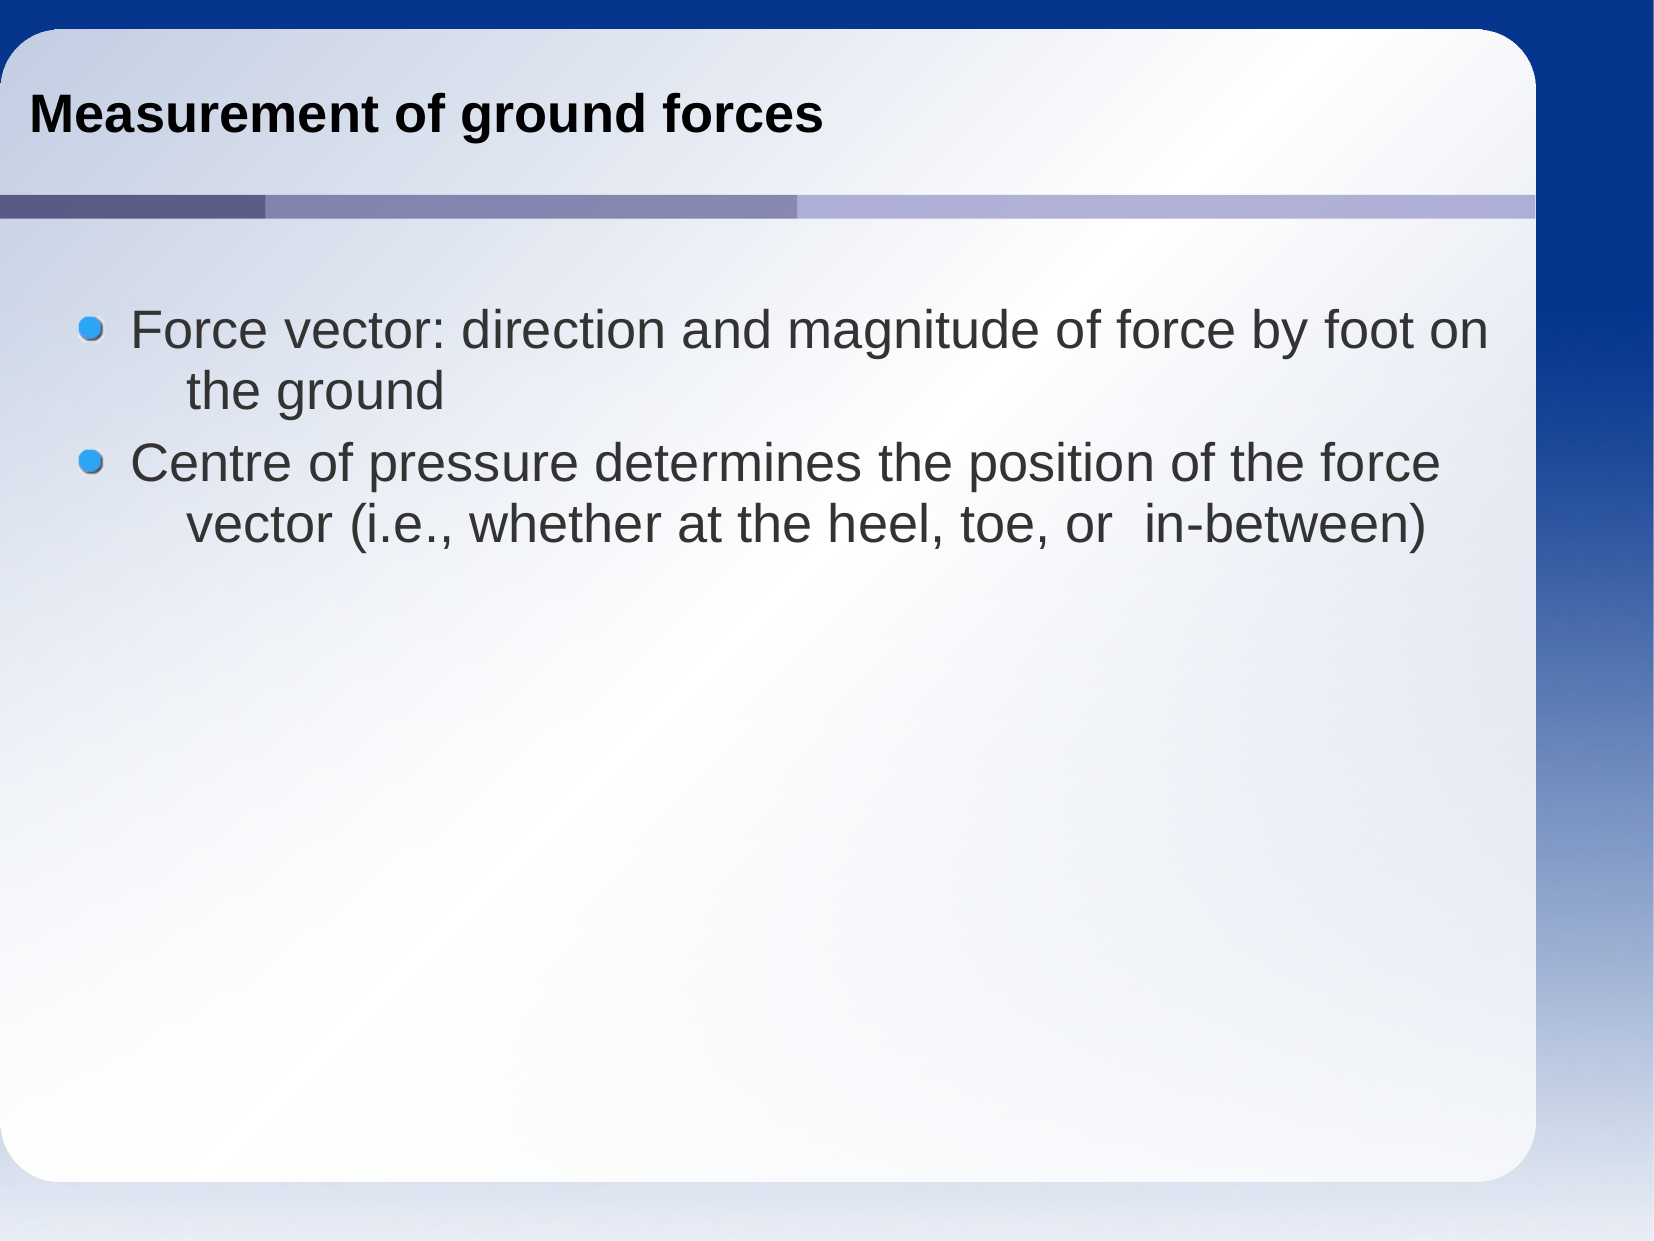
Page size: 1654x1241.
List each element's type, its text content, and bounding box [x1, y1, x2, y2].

picture [0, 0, 1654, 1241]
list Force vector: direction and magnitude of force by foot on the ground Centre of pressure determines the position of the force vector (i.e., whether at the heel, toe, or in-between) [59, 299, 1506, 975]
title Measurement of ground forces [29, 49, 1506, 178]
